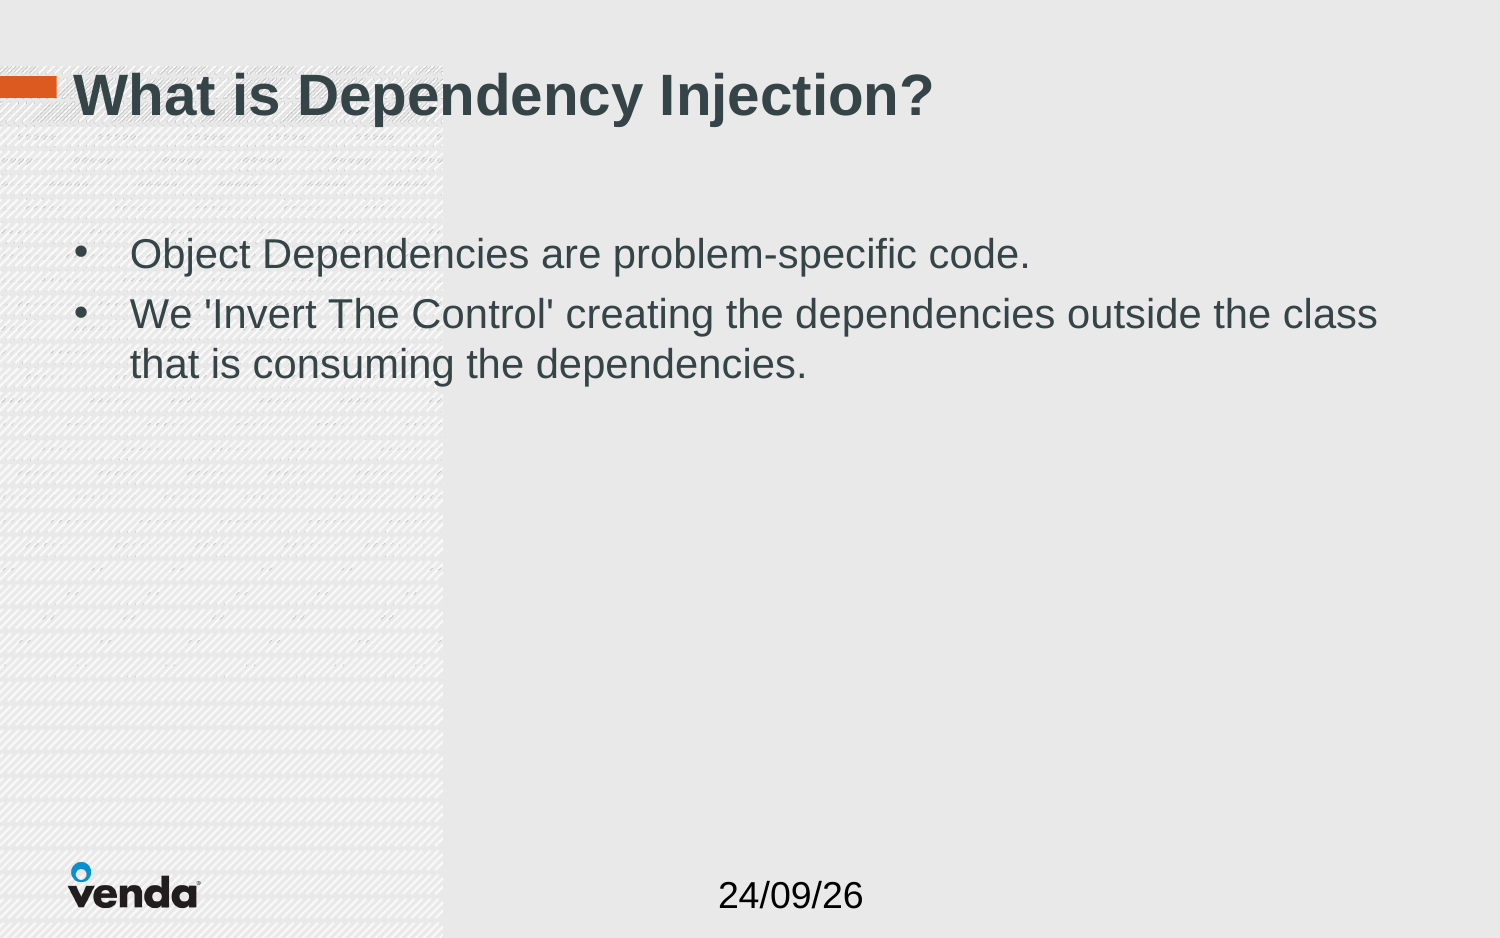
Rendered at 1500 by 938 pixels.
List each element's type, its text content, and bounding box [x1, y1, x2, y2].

picture [0, 66, 443, 938]
title What is Dependency Injection? [59, 65, 1410, 218]
list Object Dependencies are problem-specific code. We 'Invert The Control' creating the dependencies outside the class that is consuming the dependencies. [59, 218, 1410, 838]
